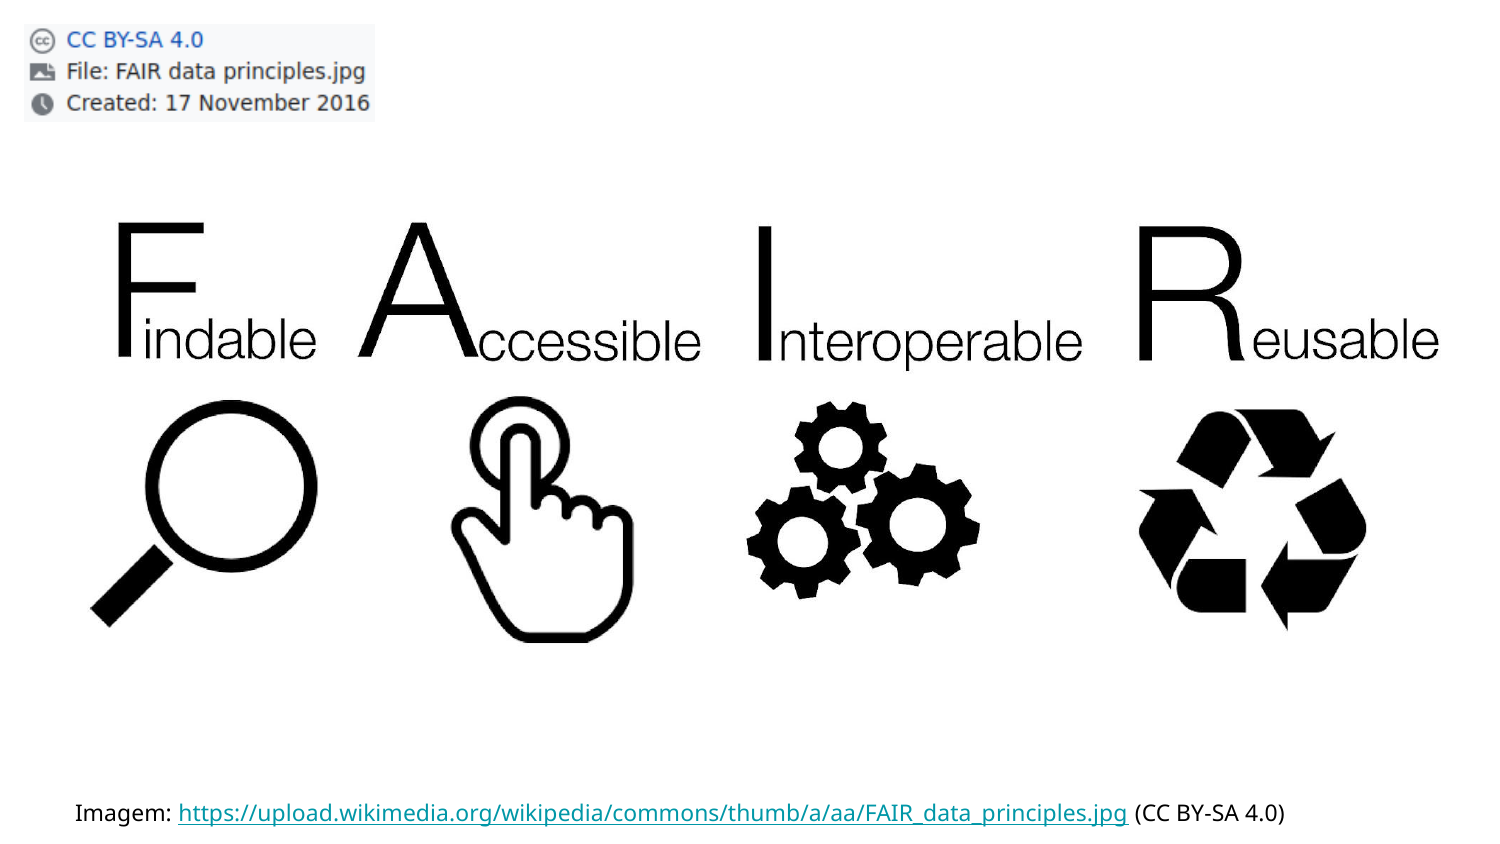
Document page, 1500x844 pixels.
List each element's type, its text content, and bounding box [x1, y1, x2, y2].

text_box Imagem: https://upload.wikimedia.org/wikipedia/commons/thumb/a/aa/FAIR_data_principles.jpg (CC BY-SA 4.0) [60, 784, 1450, 826]
picture [24, 24, 375, 122]
picture [24, 187, 1475, 680]
